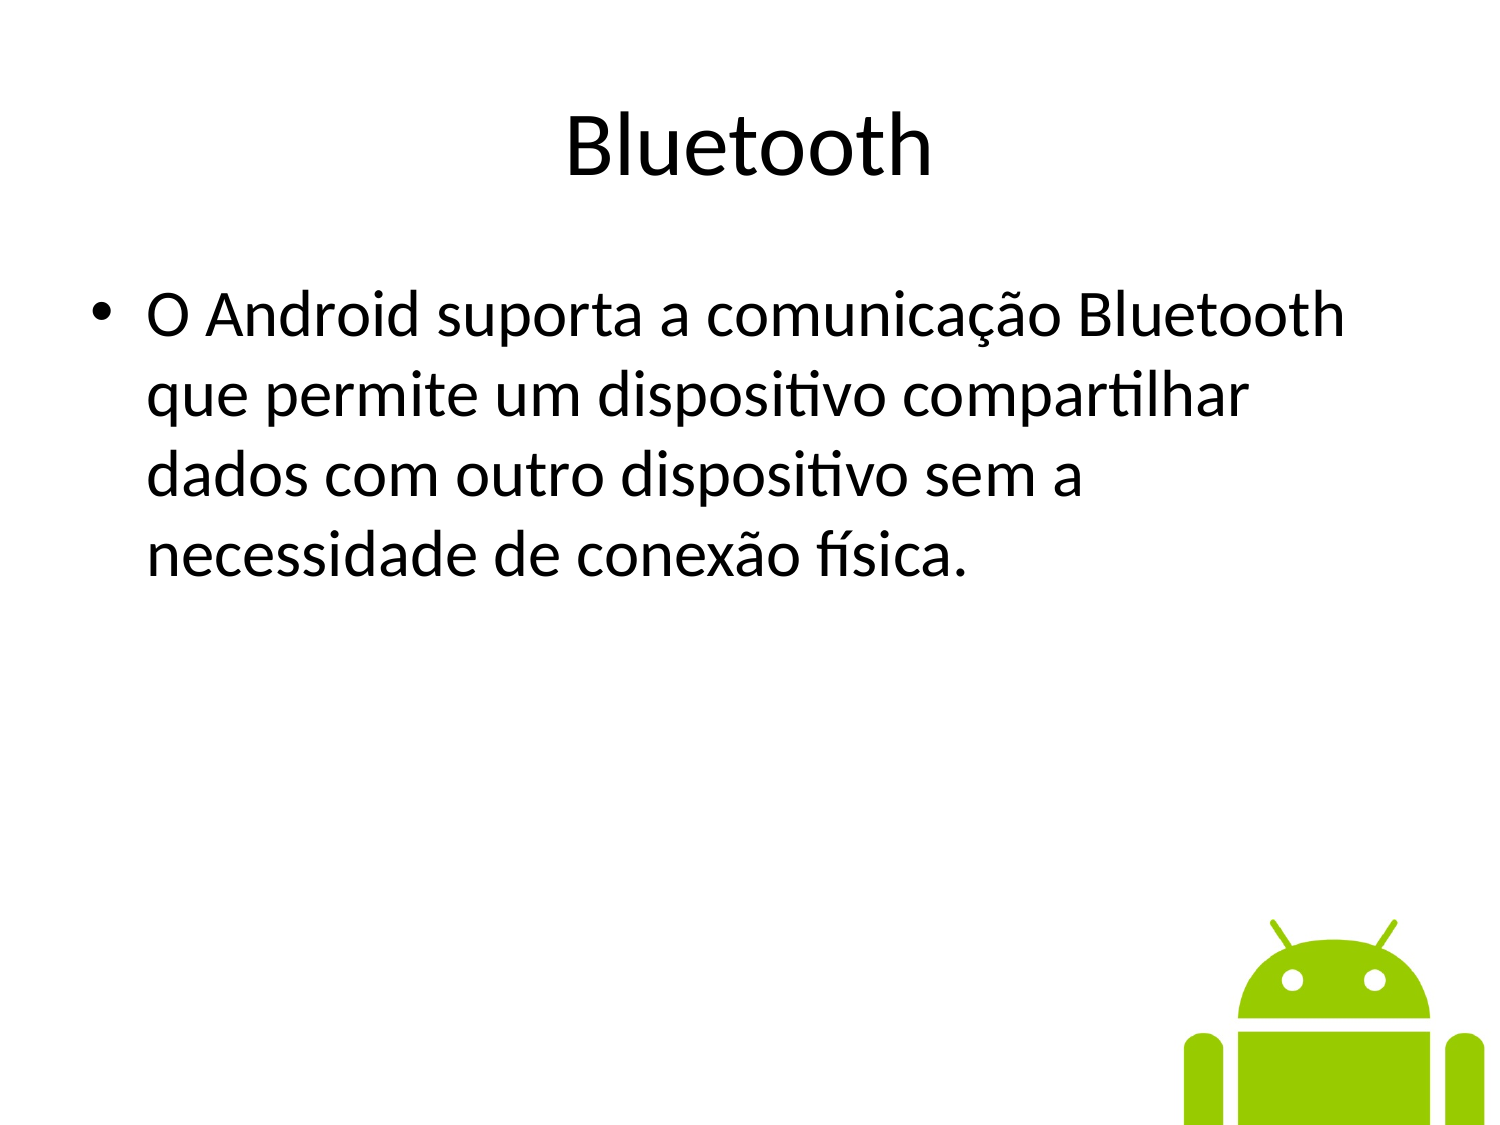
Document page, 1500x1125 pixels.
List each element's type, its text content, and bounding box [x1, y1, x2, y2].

list O Android suporta a comunicação Bluetooth que permite um dispositivo compartilhar dados com outro dispositivo sem a necessidade de conexão física. [75, 262, 1425, 1005]
title Bluetooth [75, 45, 1425, 233]
picture [1163, 919, 1500, 1125]
